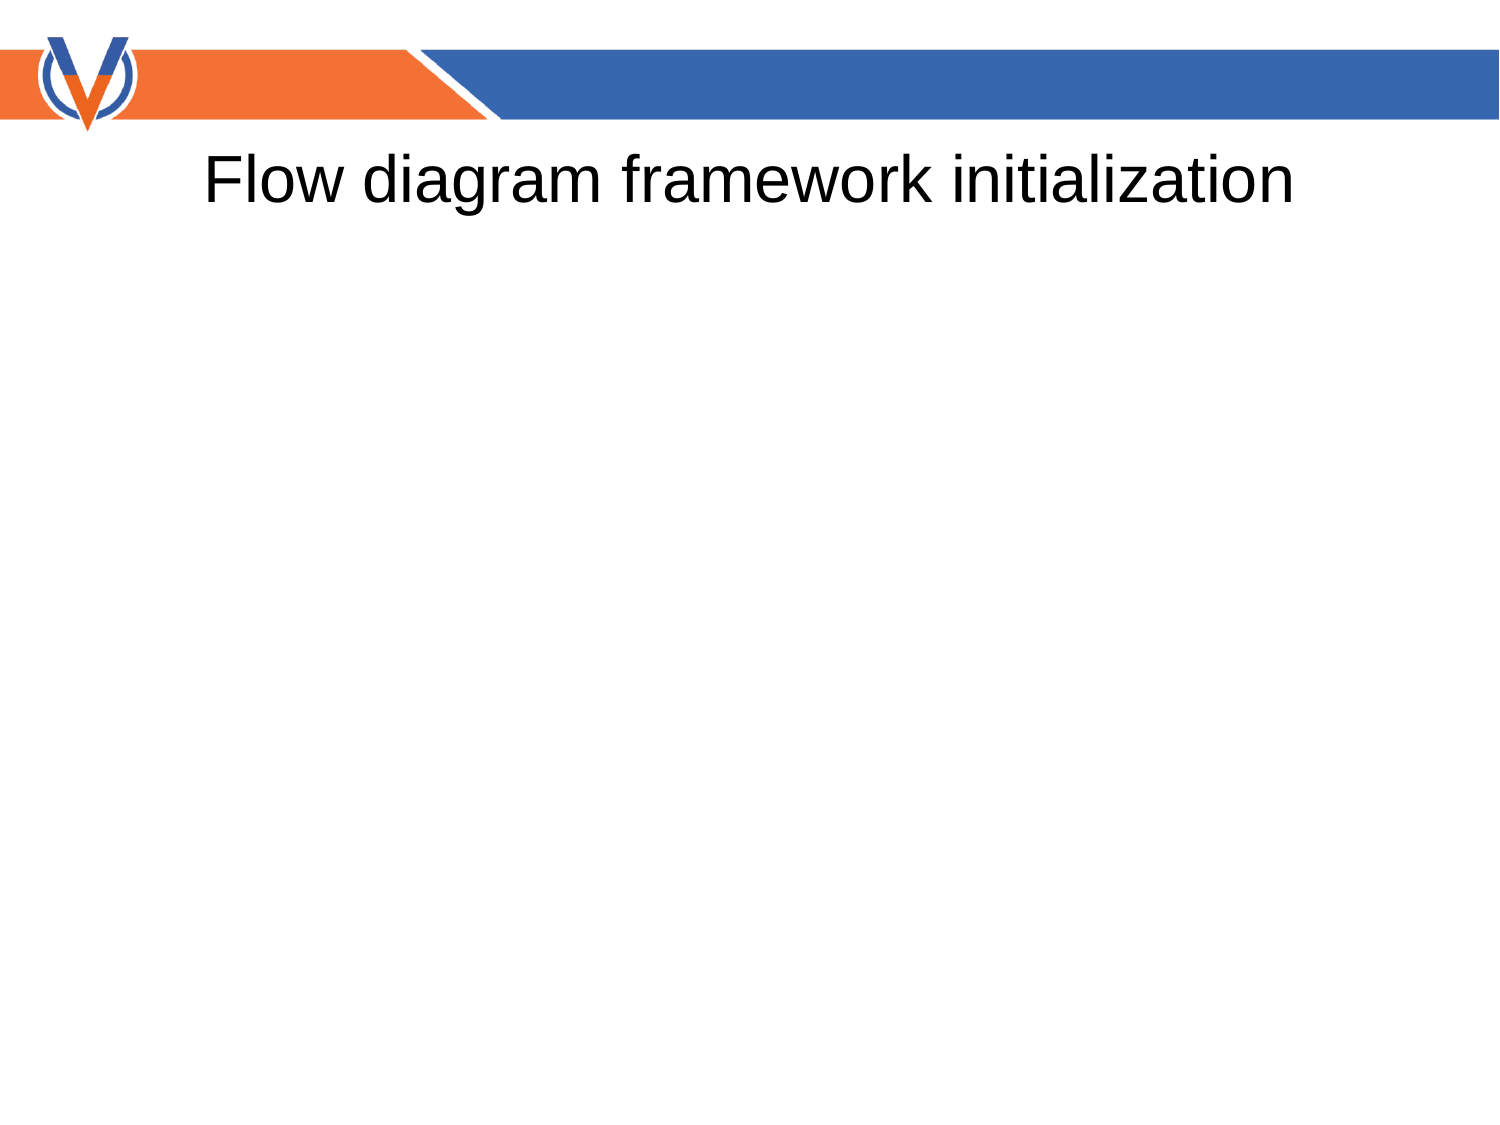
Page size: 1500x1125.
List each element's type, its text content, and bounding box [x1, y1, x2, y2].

picture [0, 37, 1499, 132]
title Flow diagram framework initialization [75, 121, 1425, 237]
